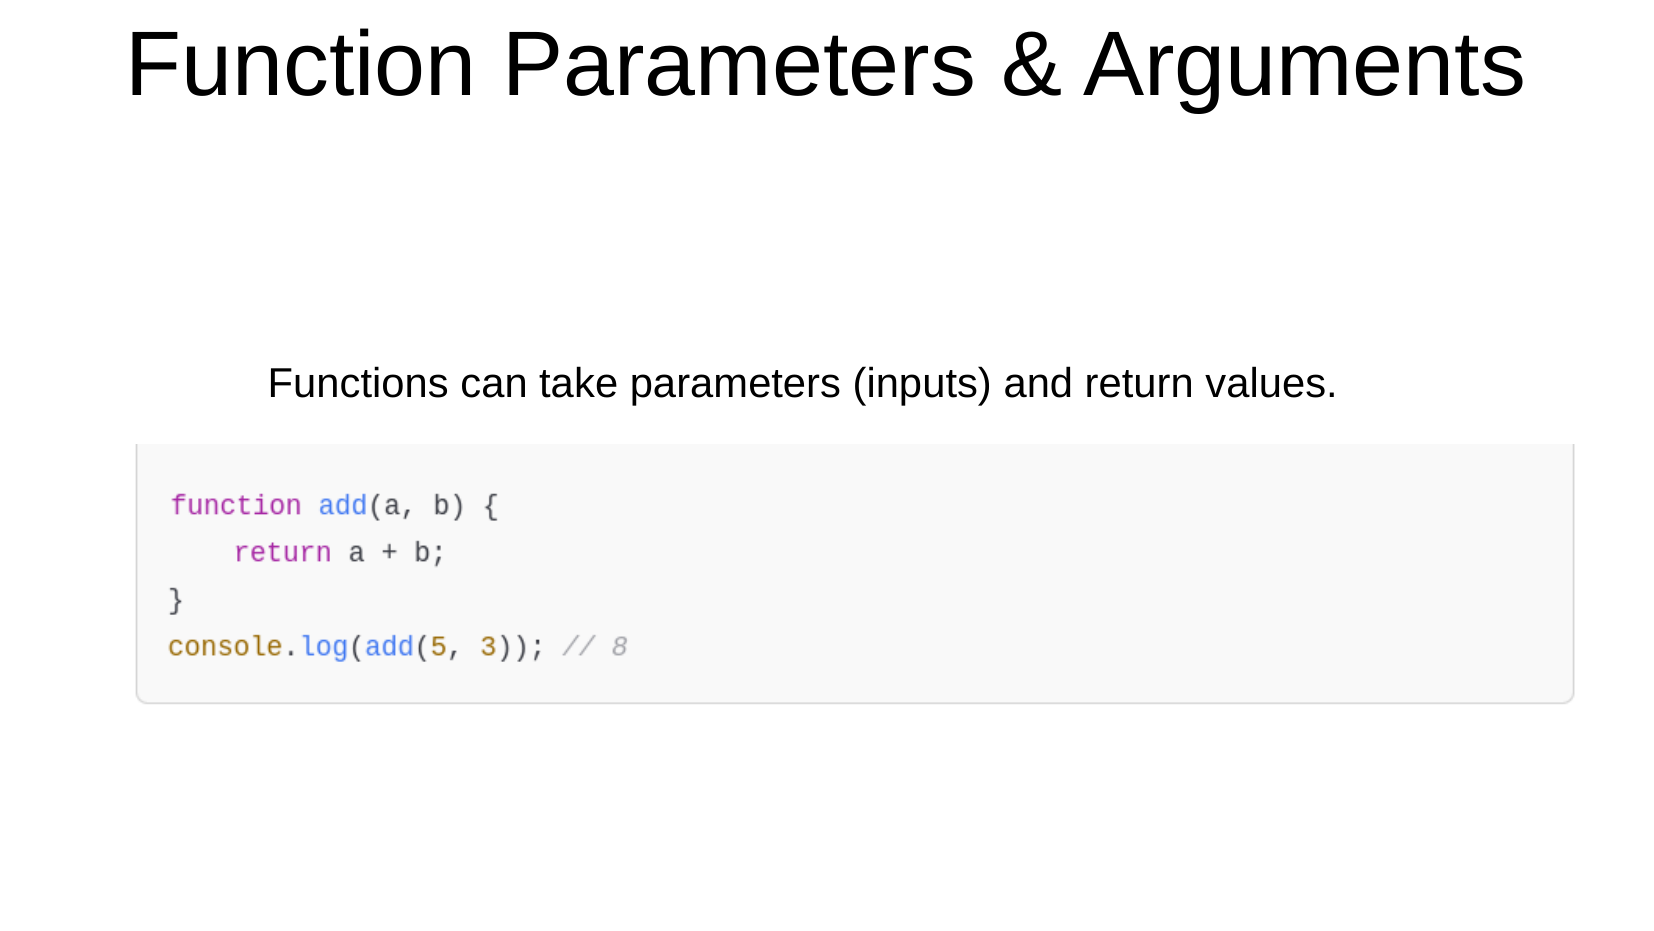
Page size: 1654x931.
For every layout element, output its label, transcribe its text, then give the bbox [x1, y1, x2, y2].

picture [86, 444, 1595, 709]
title Function Parameters & Arguments [82, 12, 1571, 218]
subtitle Functions can take parameters (inputs) and return values. [59, 206, 1548, 747]
